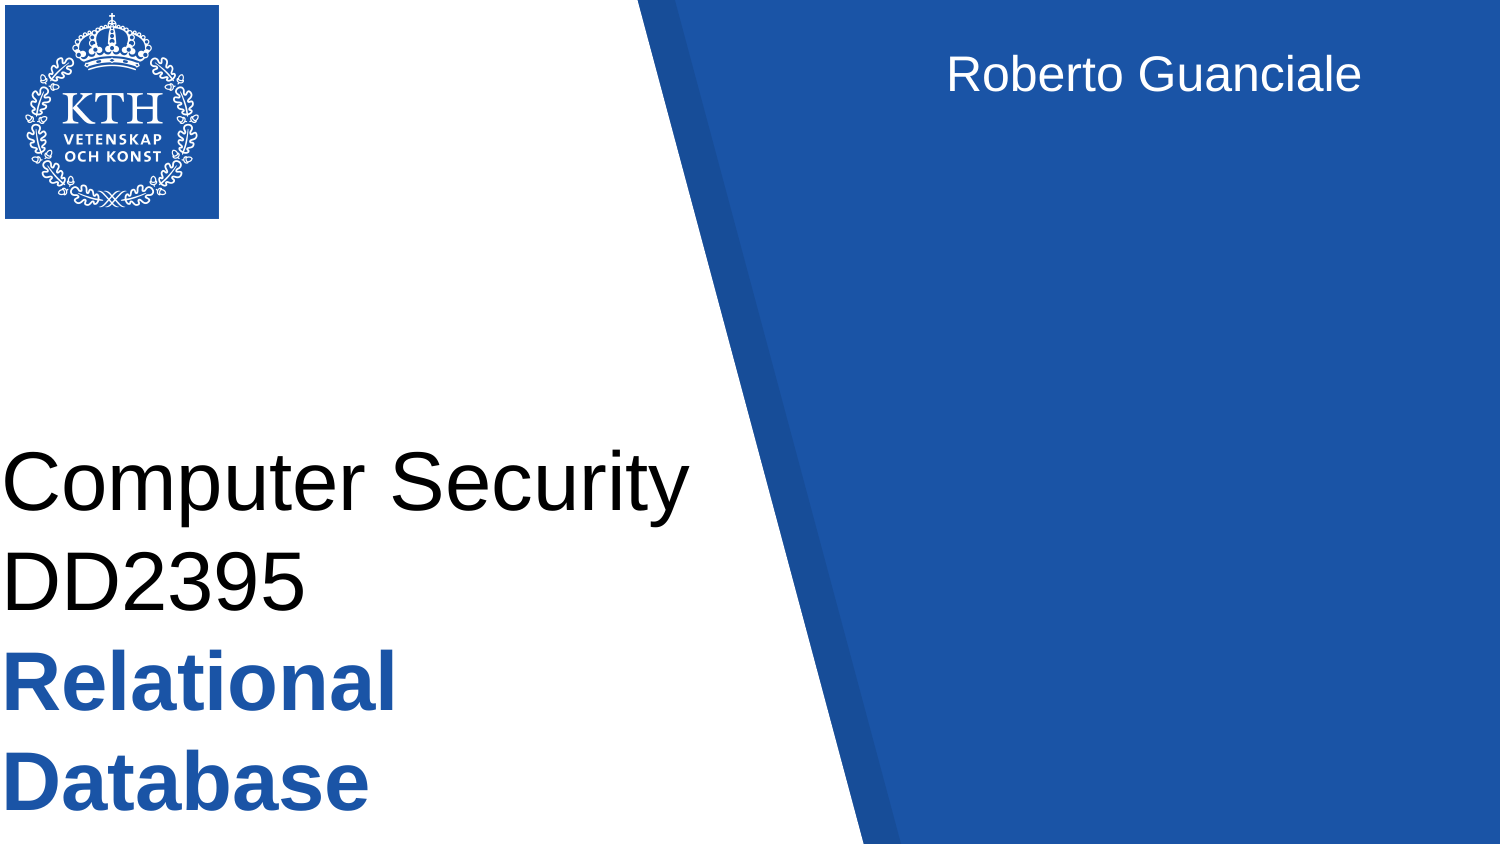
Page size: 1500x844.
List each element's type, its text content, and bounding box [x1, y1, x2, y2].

picture [5, 5, 219, 219]
text_box Roberto Guanciale [945, 23, 1480, 125]
title Computer Security DD2395 Relational Database [0, 648, 872, 843]
